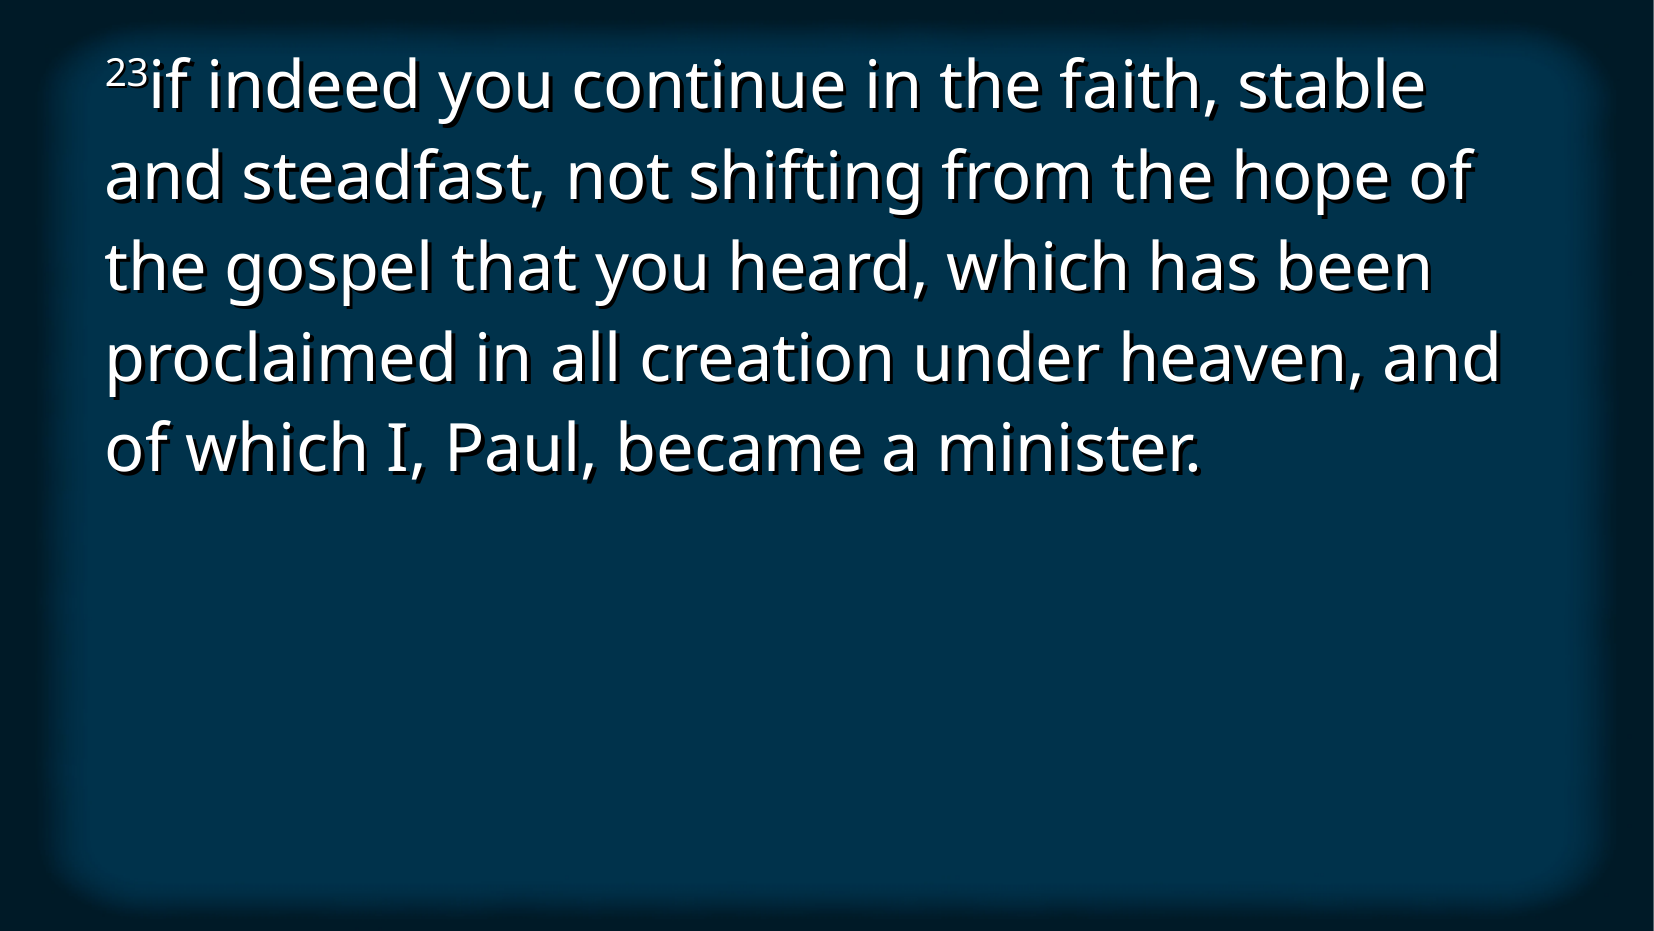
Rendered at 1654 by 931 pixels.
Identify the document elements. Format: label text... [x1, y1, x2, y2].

text_box 23if indeed you continue in the faith, stable and steadfast, not shifting from the hope of the gospel that you heard, which has been proclaimed in all creation under heaven, and of which I, Paul, became a minister. [90, 30, 1561, 489]
picture [0, 0, 1654, 931]
